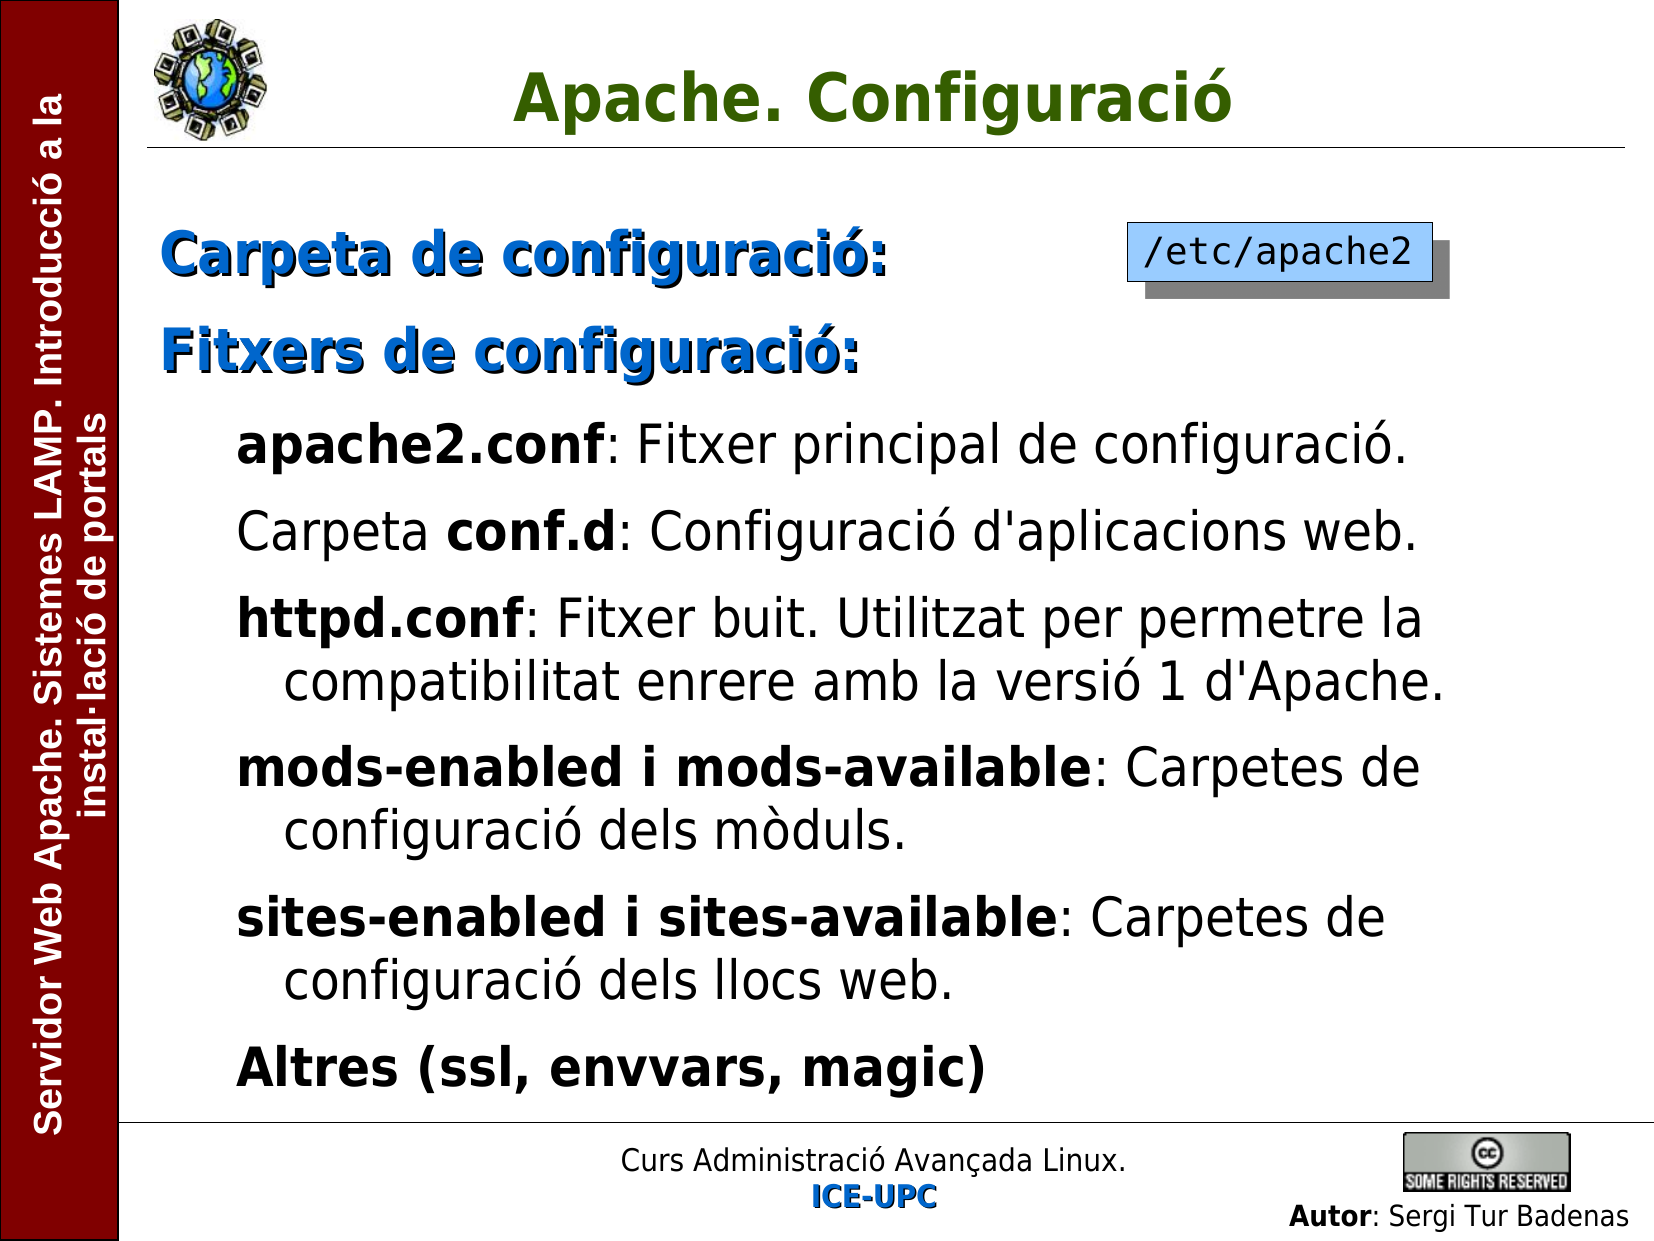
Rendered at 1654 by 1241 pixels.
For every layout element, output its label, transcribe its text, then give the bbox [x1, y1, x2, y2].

text_box /etc/apache2 [1127, 222, 1433, 282]
list Carpeta de configuració: Fitxers de configuració: apache2.conf: Fitxer principal de configuració. Carpeta conf.d: Configuració d'aplicacions web. httpd.conf: Fitxer buit. Utilitzat per permetre la compatibilitat enrere amb la versió 1 d'Apache. mods-enabled i mods-available: Carpetes de configuració dels mòduls. sites-enabled i sites-available: Carpetes de configuració dels llocs web. Altres (ssl, envvars, magic) [141, 219, 1630, 1100]
picture [1403, 1132, 1571, 1192]
picture [154, 19, 268, 56]
title Apache. Configuració [129, 56, 1619, 141]
